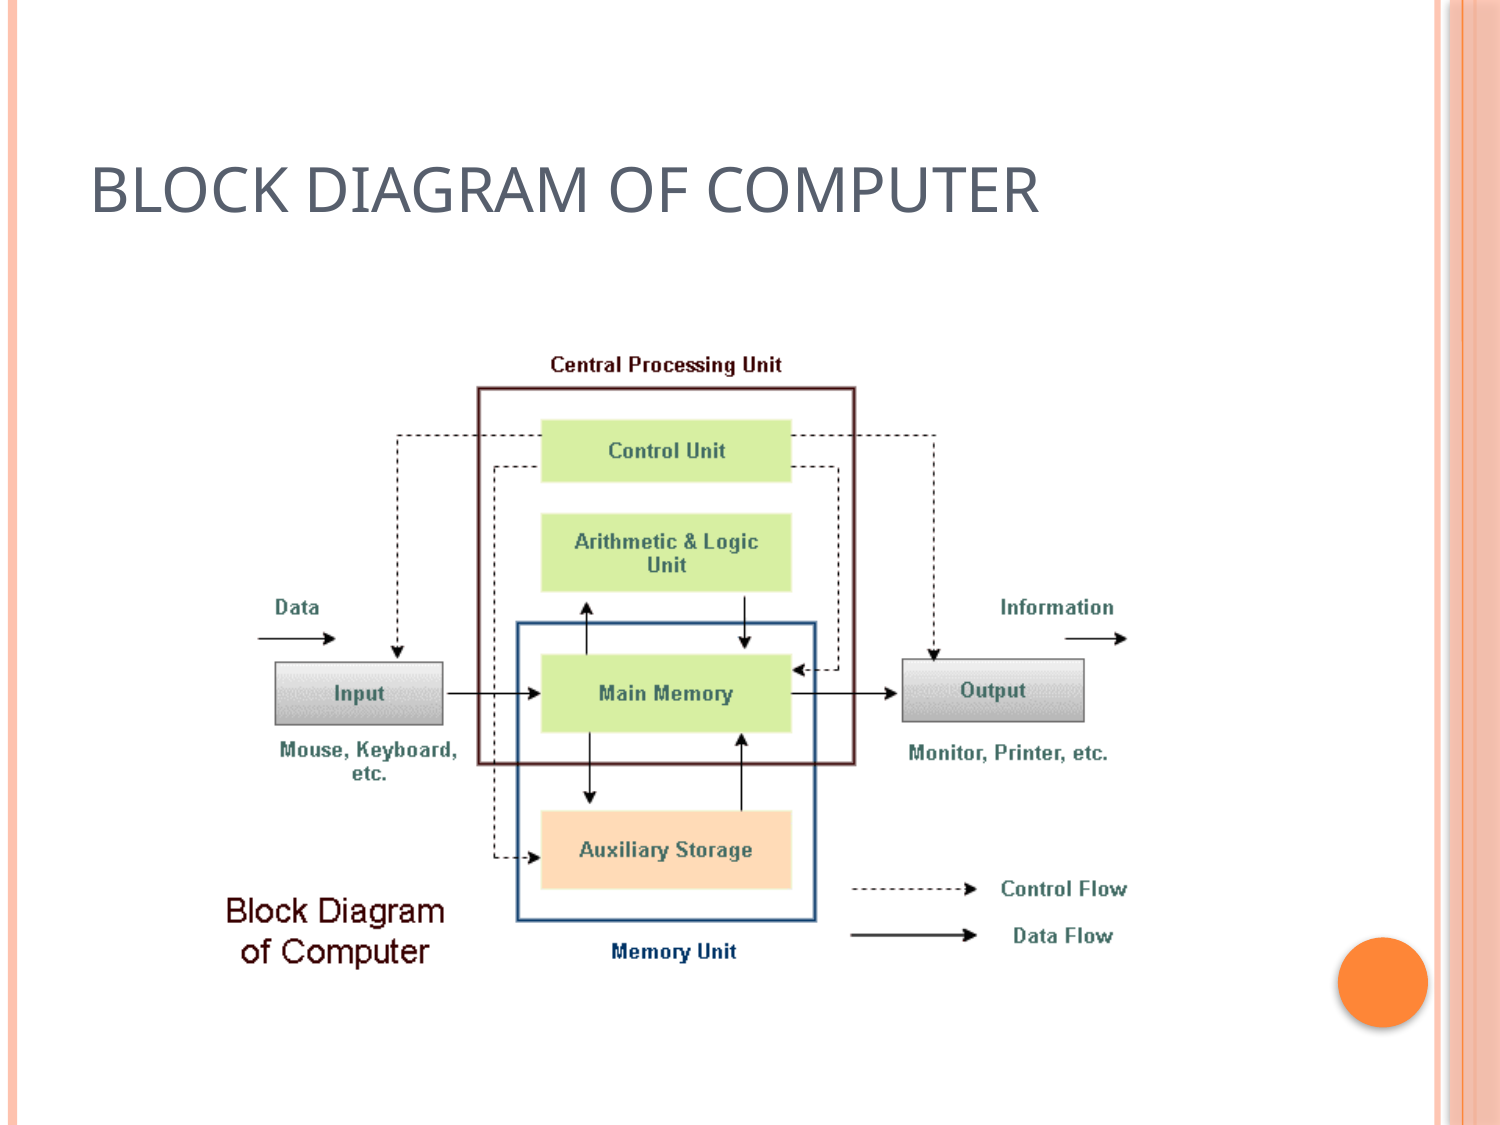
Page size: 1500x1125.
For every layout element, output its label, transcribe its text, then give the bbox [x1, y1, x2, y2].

title Block Diagram of Computer [75, 45, 1300, 233]
picture [217, 341, 1157, 984]
